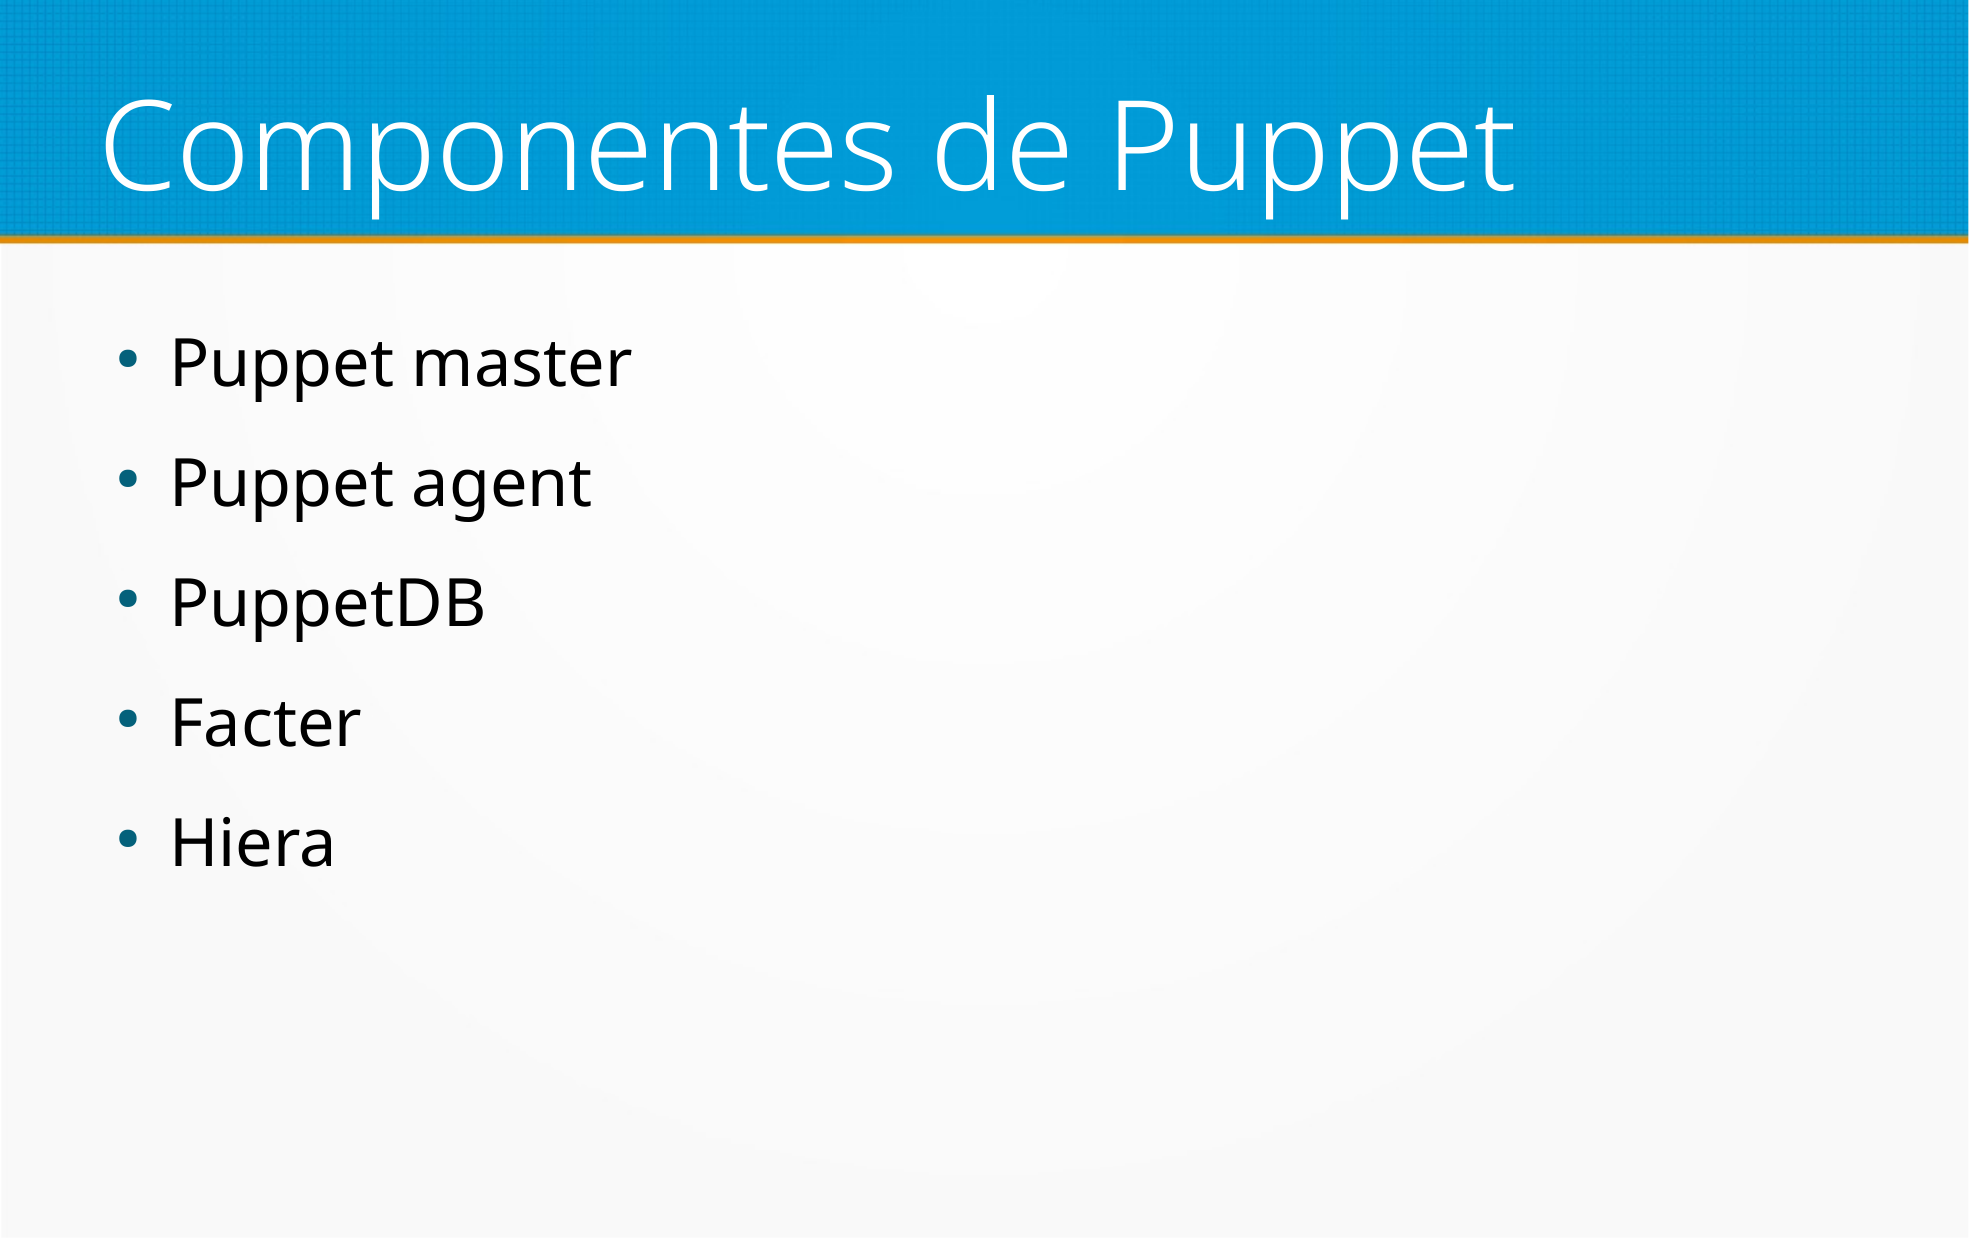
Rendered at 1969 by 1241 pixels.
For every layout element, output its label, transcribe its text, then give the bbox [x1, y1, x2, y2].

title Componentes de Puppet [98, 19, 1870, 227]
list Puppet master Puppet agent PuppetDB Facter Hiera [98, 315, 1861, 1081]
picture [0, 233, 1969, 1241]
